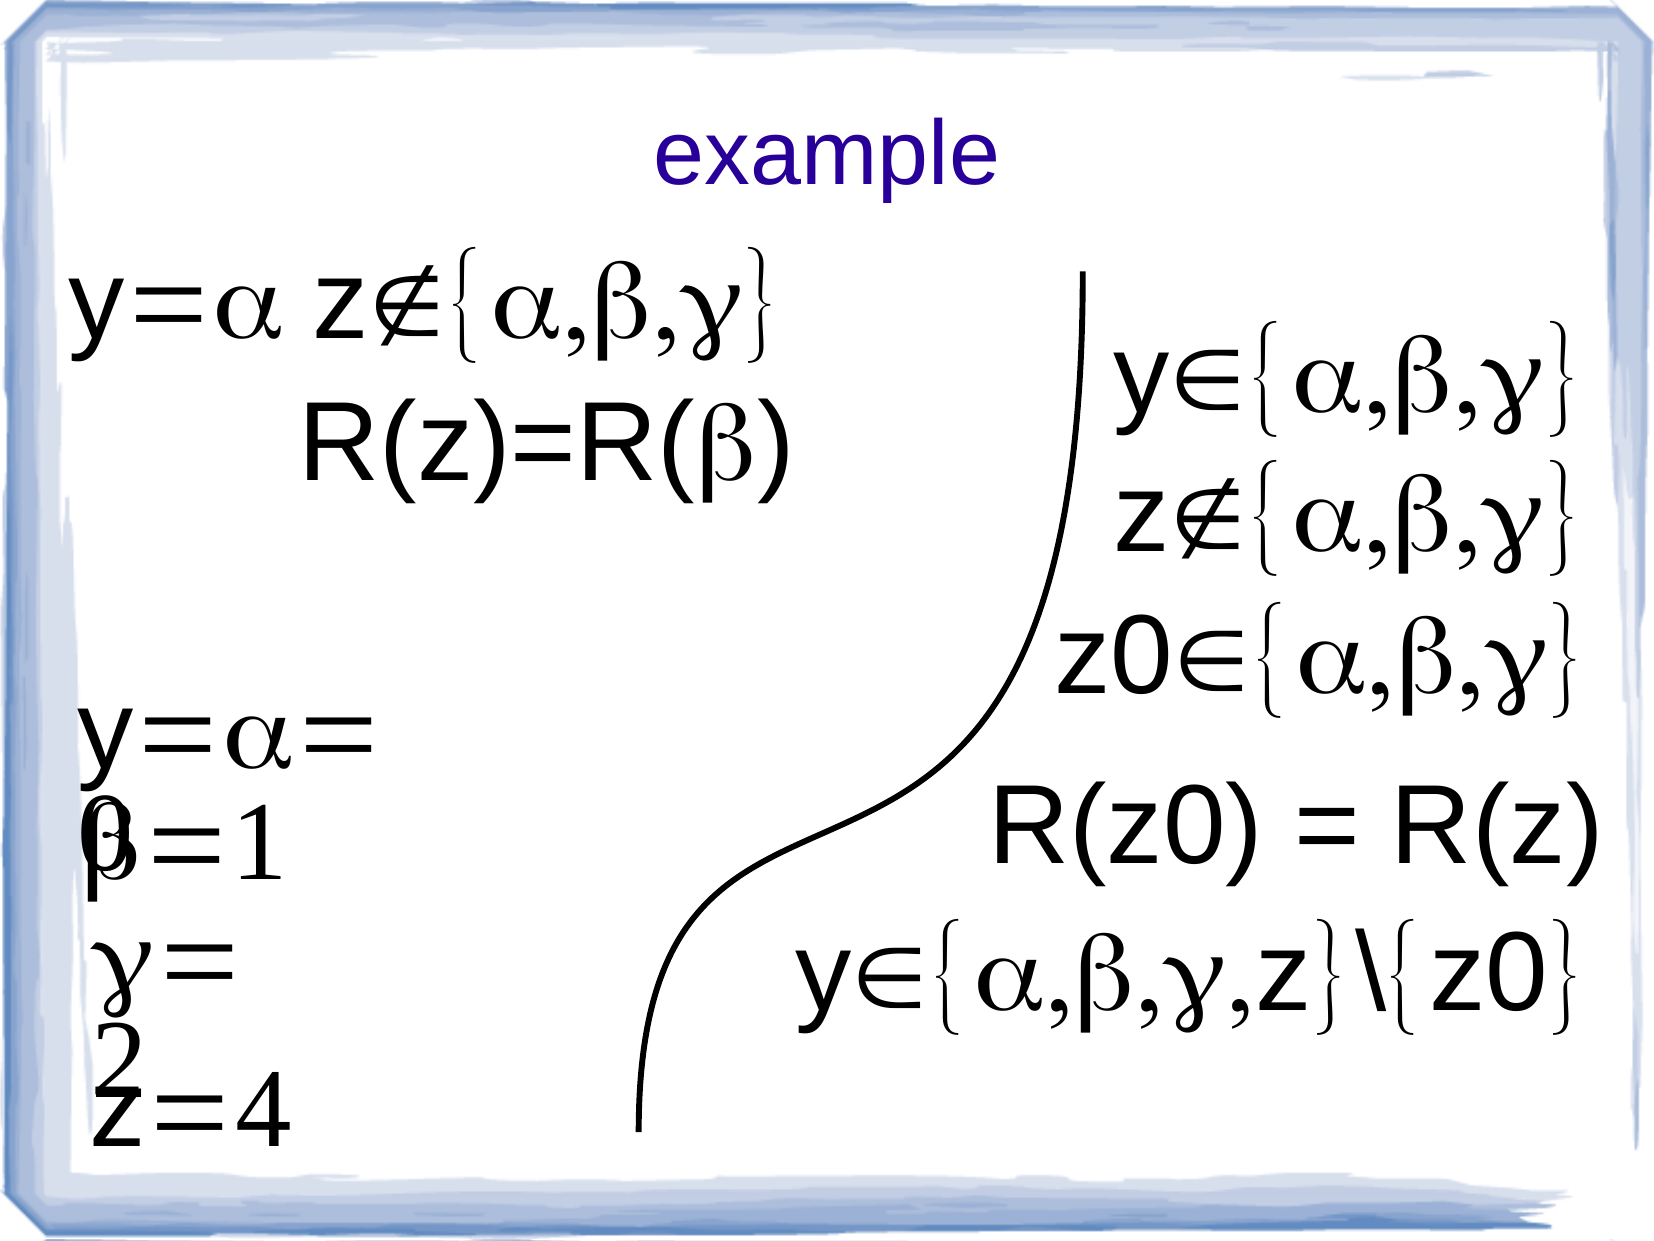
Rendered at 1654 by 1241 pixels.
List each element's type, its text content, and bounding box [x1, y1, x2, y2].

text_box y=a [53, 229, 297, 382]
text_box b=1 [65, 794, 424, 947]
text_box y=a=0 [62, 659, 421, 812]
text_box R(z)=R(b) [283, 370, 818, 524]
text_box z0{a,b,g} [1039, 584, 1616, 737]
text_box z=4 [74, 1037, 433, 1190]
text_box y{a,b,g} [1098, 302, 1637, 456]
picture [0, 0, 1654, 1241]
text_box g=2 [77, 910, 316, 1037]
text_box z{a,b,g} [1098, 442, 1626, 596]
text_box y{a,b,g,z}\{z0} [780, 901, 1639, 1055]
text_box R(z0) = R(z) [973, 754, 1651, 908]
text_box z{a,b,g} [297, 229, 828, 382]
title example [82, 49, 1571, 257]
